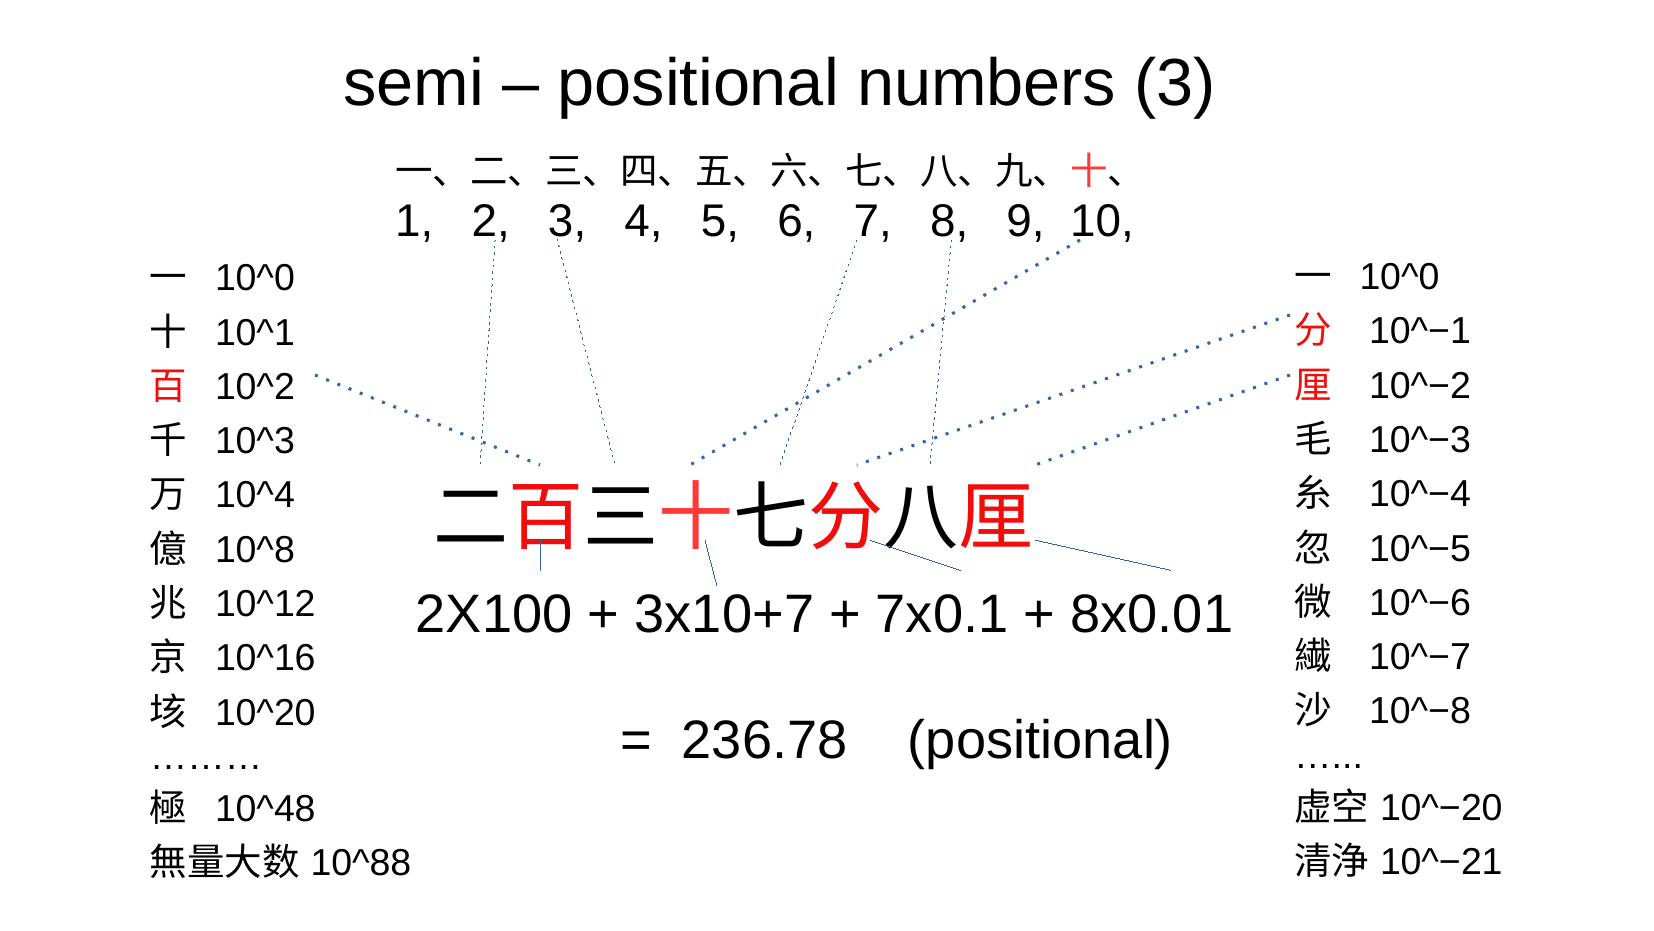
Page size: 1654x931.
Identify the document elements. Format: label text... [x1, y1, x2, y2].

text_box 一、二、三、四、五、六、七、八、九、十、 1, 2, 3, 4, 5, 6, 7, 8, 9, 10, 二百三十七分八厘 2X100 + 3x10+7 + 7x0.1 + 8x0.01 = 236.78 (positional) [380, 133, 1251, 781]
text_box 一 10^0 分 10^−1 厘 10^−2 毛 10^−3 糸 10^−4 忽 10^−5 微 10^−6 繊 10^−7 沙 10^−8 …... 虚空10^−20 清浄10^−21 [1279, 238, 1546, 893]
text_box 一 10^0 十 10^1 百 10^2 千 10^3 万 10^4 億 10^8 兆 10^12 京 10^16 垓 10^20 ……… 極 10^48 無量大数10^88 [135, 240, 451, 894]
title semi – positional numbers (3) [210, 30, 1351, 136]
